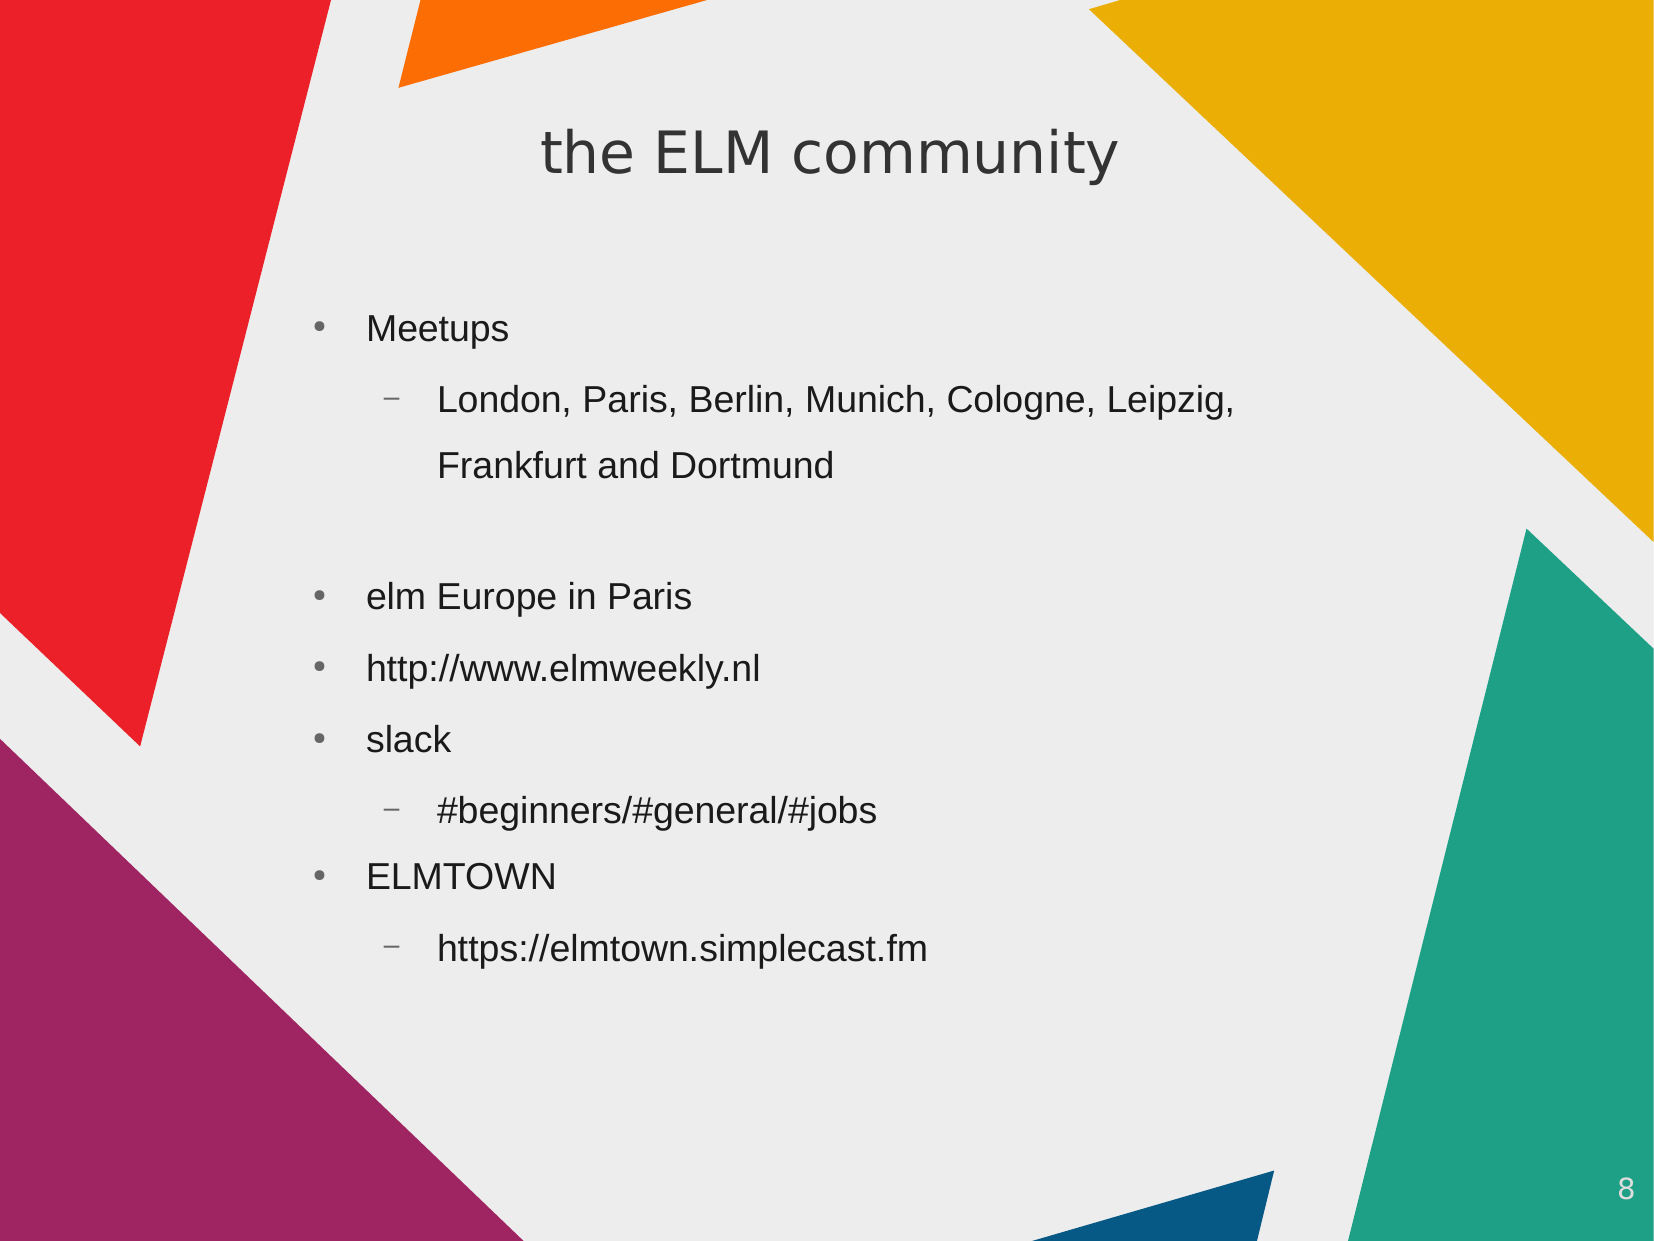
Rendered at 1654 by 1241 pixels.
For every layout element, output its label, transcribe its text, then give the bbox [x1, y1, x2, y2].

list Meetups London, Paris, Berlin, Munich, Cologne, Leipzig, Frankfurt and Dortmund elm Europe in Paris http://www.elmweekly.nl slack #beginners/#general/#jobs ELMTOWN https://elmtown.simplecast.fm [295, 307, 1323, 1004]
title the ELM community [289, 49, 1372, 257]
